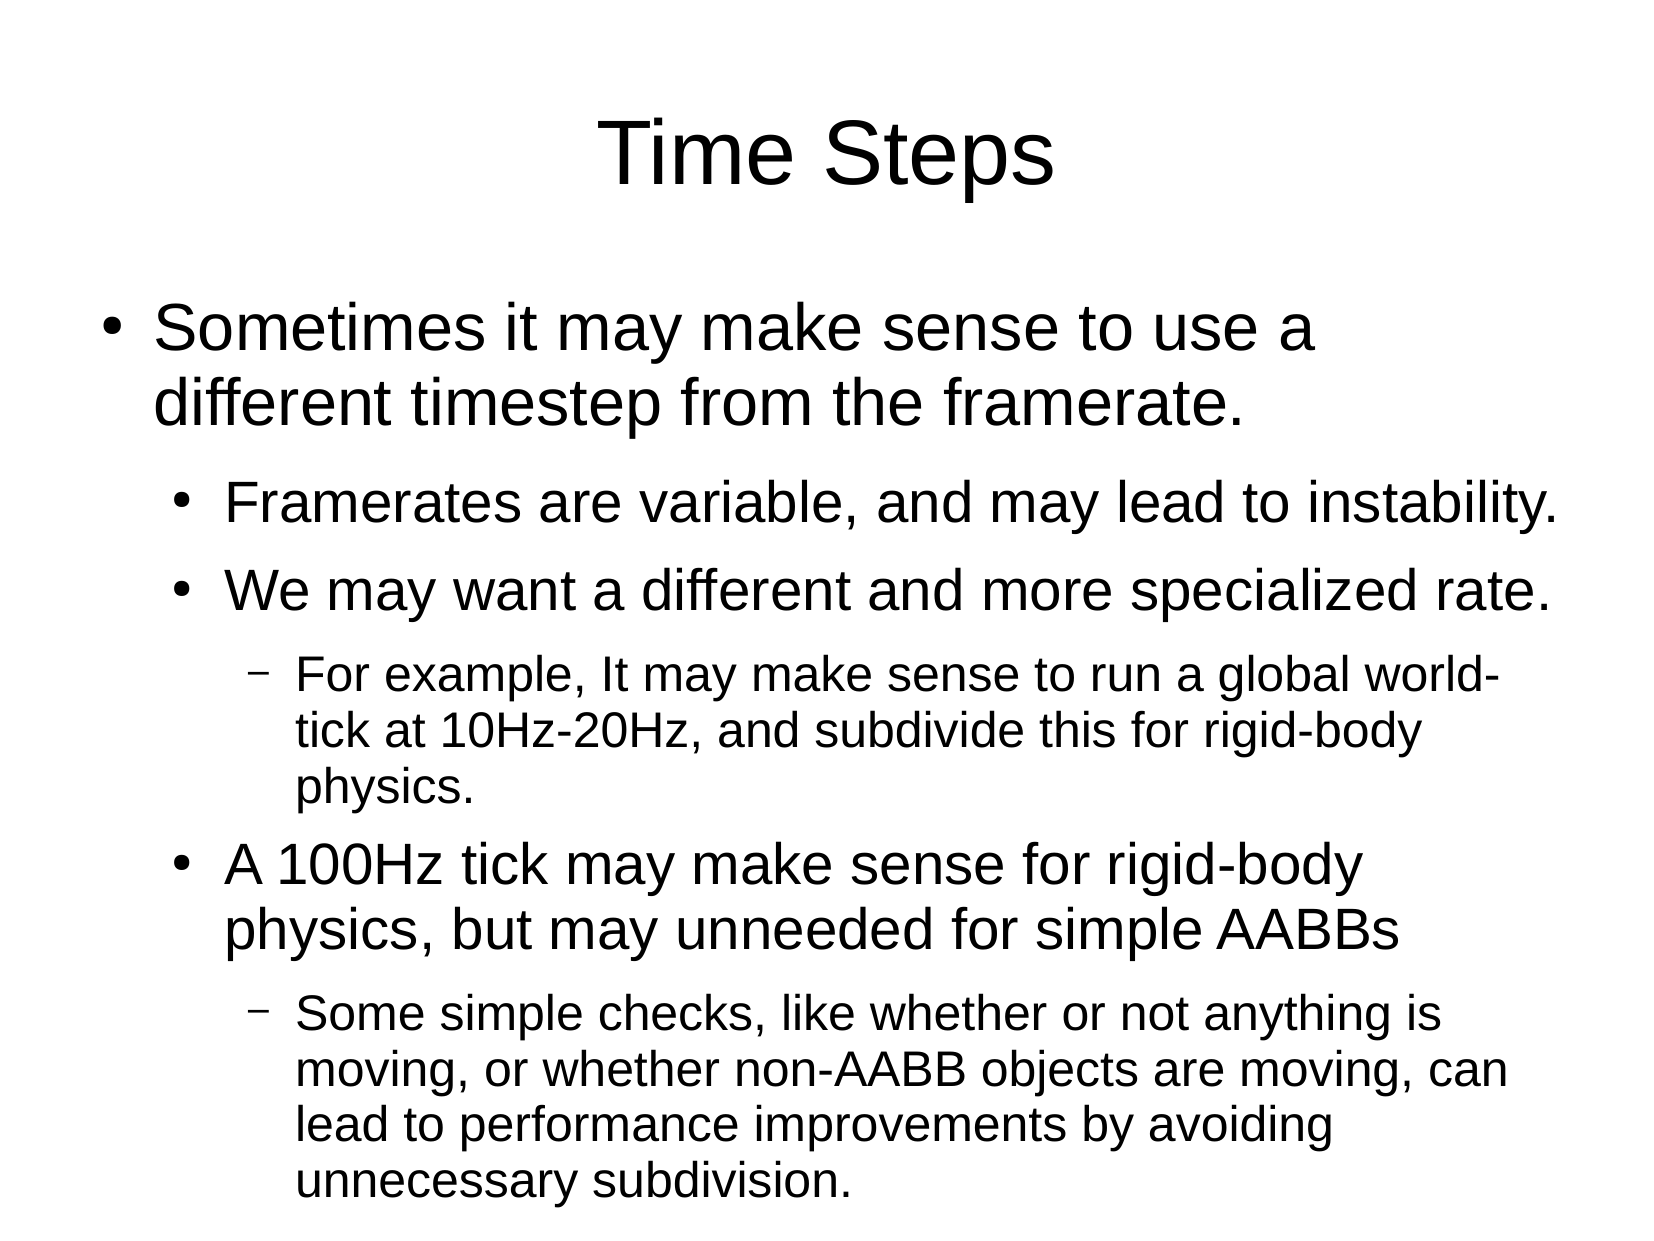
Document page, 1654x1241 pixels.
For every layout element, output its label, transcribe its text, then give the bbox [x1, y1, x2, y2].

list Sometimes it may make sense to use a different timestep from the framerate. Framerates are variable, and may lead to instability. We may want a different and more specialized rate. For example, It may make sense to run a global world-tick at 10Hz-20Hz, and subdivide this for rigid-body physics. A 100Hz tick may make sense for rigid-body physics, but may unneeded for simple AABBs Some simple checks, like whether or not anything is moving, or whether non-AABB objects are moving, can lead to performance improvements by avoiding unnecessary subdivision. [82, 290, 1571, 1207]
title Time Steps [82, 56, 1571, 250]
